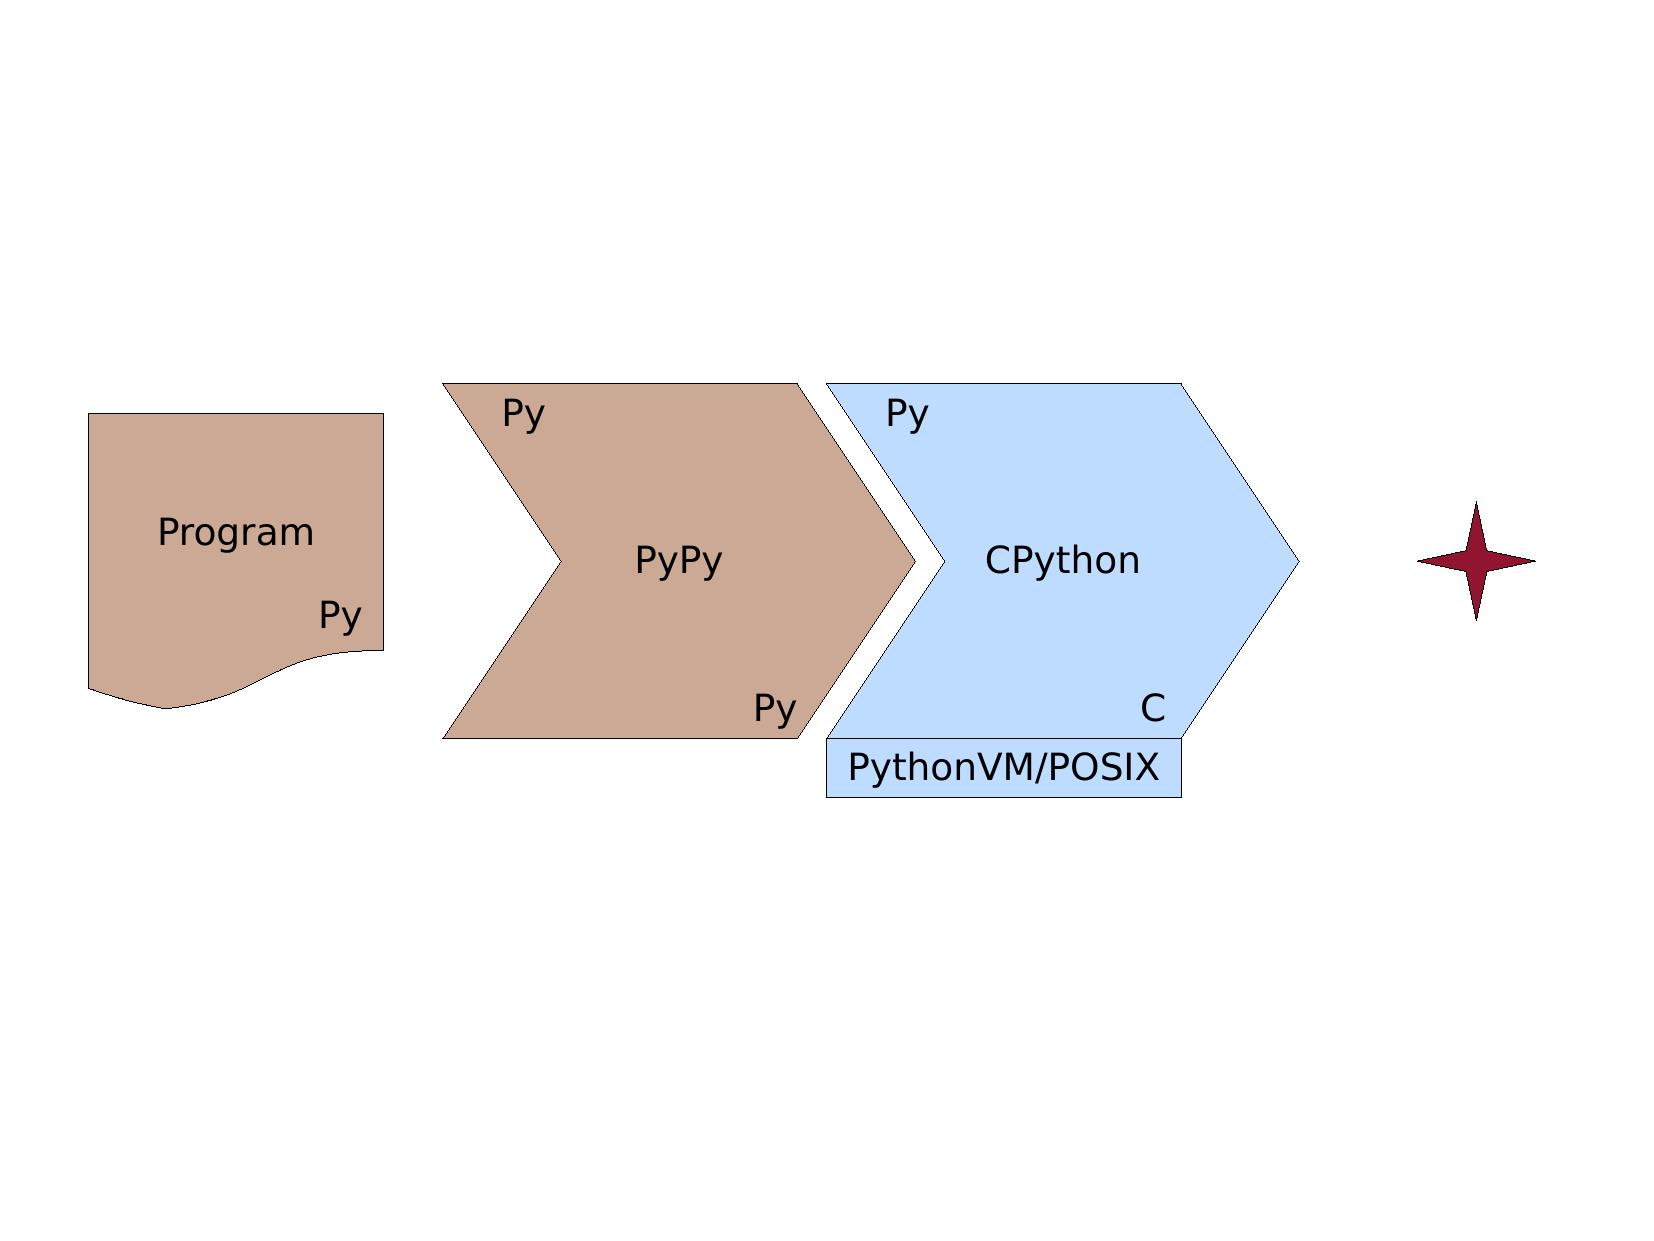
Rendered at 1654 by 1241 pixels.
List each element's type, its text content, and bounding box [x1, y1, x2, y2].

text_box Py [303, 586, 378, 645]
text_box Py [486, 383, 562, 443]
text_box Py [738, 679, 813, 739]
text_box Py [870, 384, 945, 443]
text_box [1417, 501, 1536, 621]
text_box PythonVM/POSIX [826, 738, 1182, 798]
text_box C [1125, 679, 1182, 738]
text_box Program [88, 413, 384, 709]
text_box PyPy [442, 383, 916, 739]
text_box CPython [826, 383, 1300, 738]
